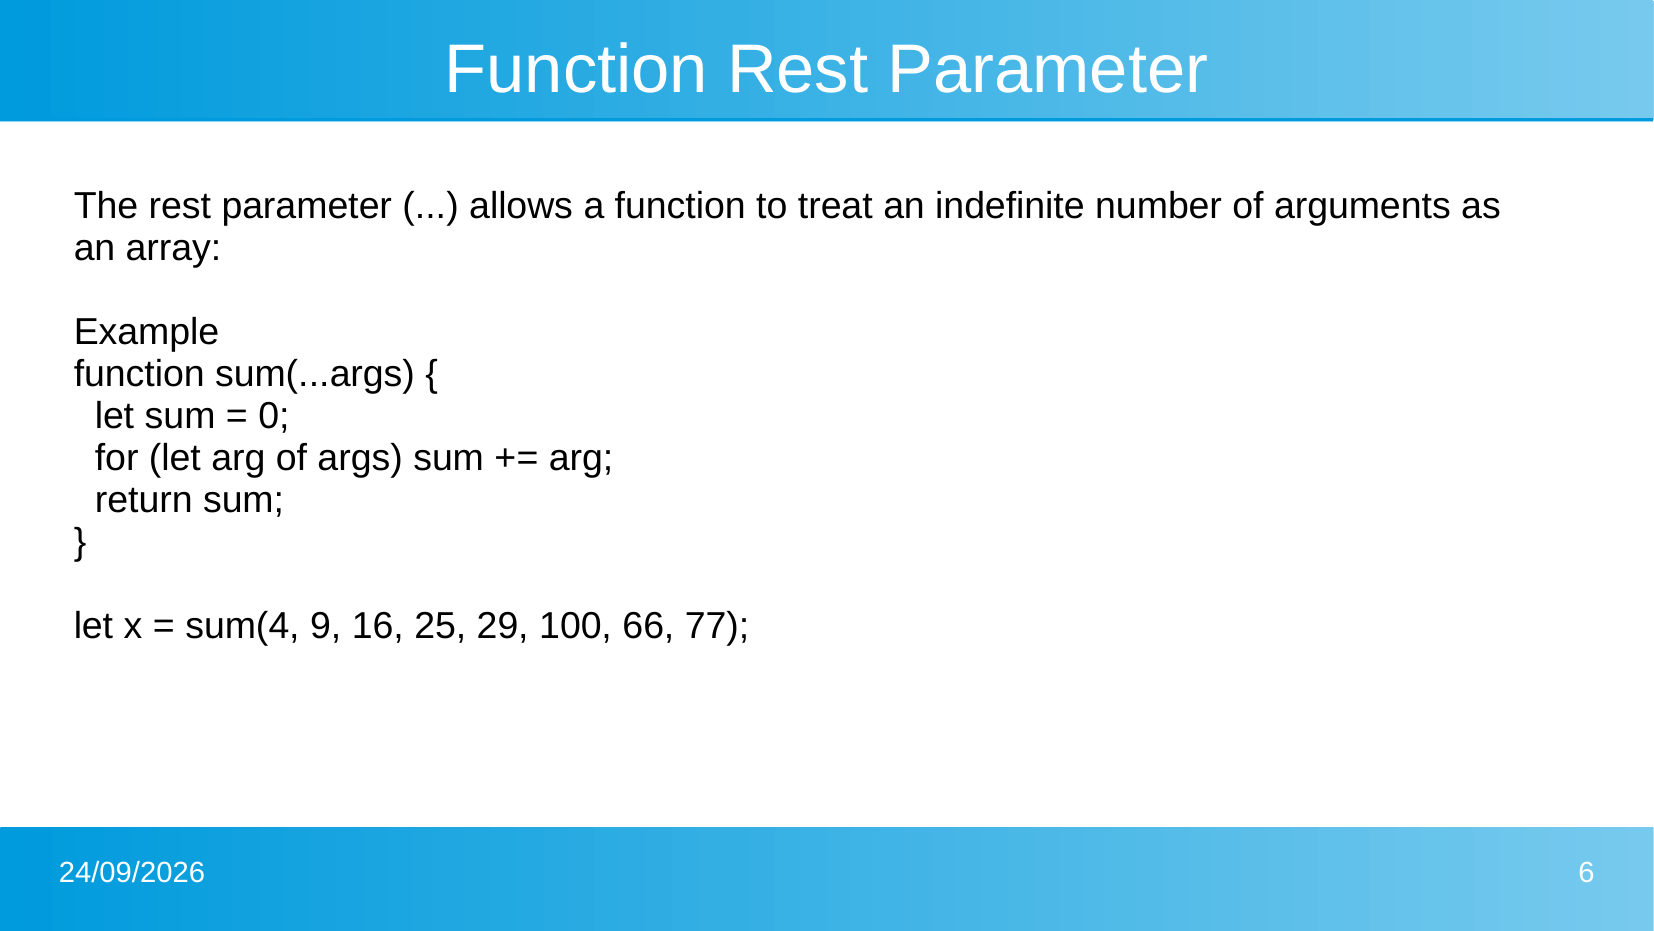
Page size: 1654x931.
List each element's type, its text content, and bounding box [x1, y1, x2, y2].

title Function Rest Parameter [59, 29, 1595, 108]
text_box The rest parameter (...) allows a function to treat an indefinite number of arguments as an array: Example function sum(...args) { let sum = 0; for (let arg of args) sum += arg; return sum; } let x = sum(4, 9, 16, 25, 29, 100, 66, 77); [59, 177, 1565, 654]
